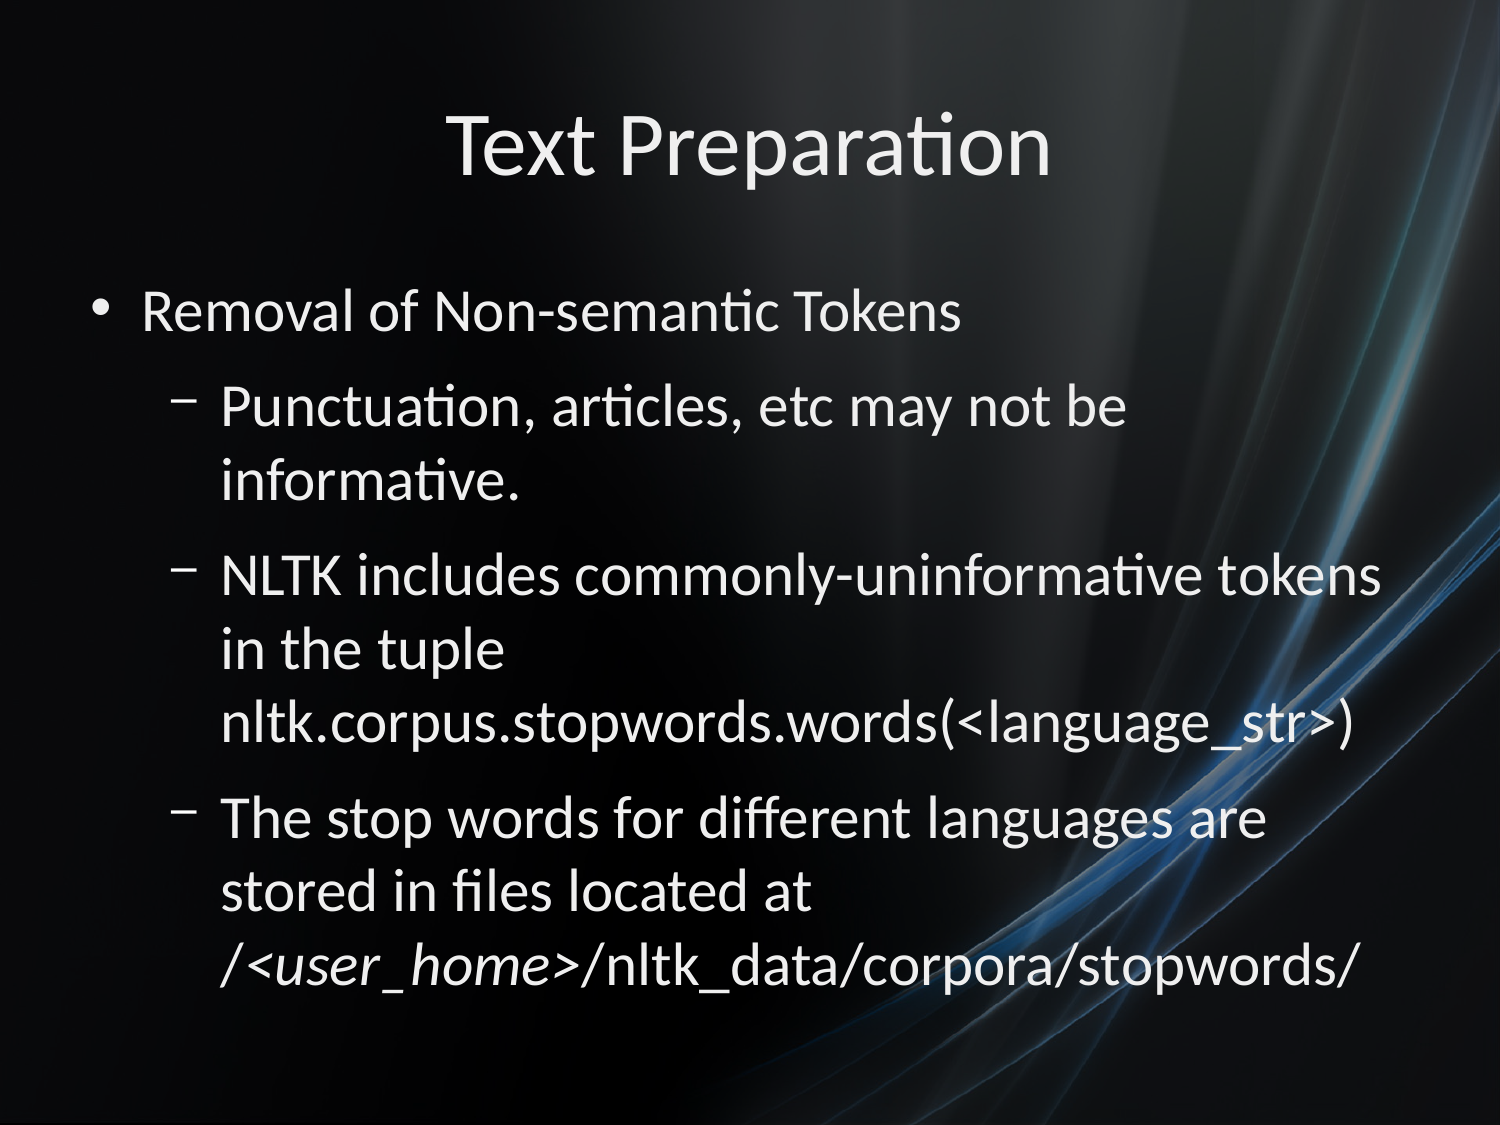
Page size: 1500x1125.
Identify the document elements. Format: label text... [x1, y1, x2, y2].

text_box [0, 0, 1500, 1125]
title Text Preparation [75, 45, 1425, 233]
list Removal of Non-semantic Tokens Punctuation, articles, etc may not be informative. NLTK includes commonly-uninformative tokens in the tuple nltk.corpus.stopwords.words(<language_str>) The stop words for different languages are stored in files located at /<user_home>/nltk_data/corpora/stopwords/ [75, 262, 1425, 1005]
